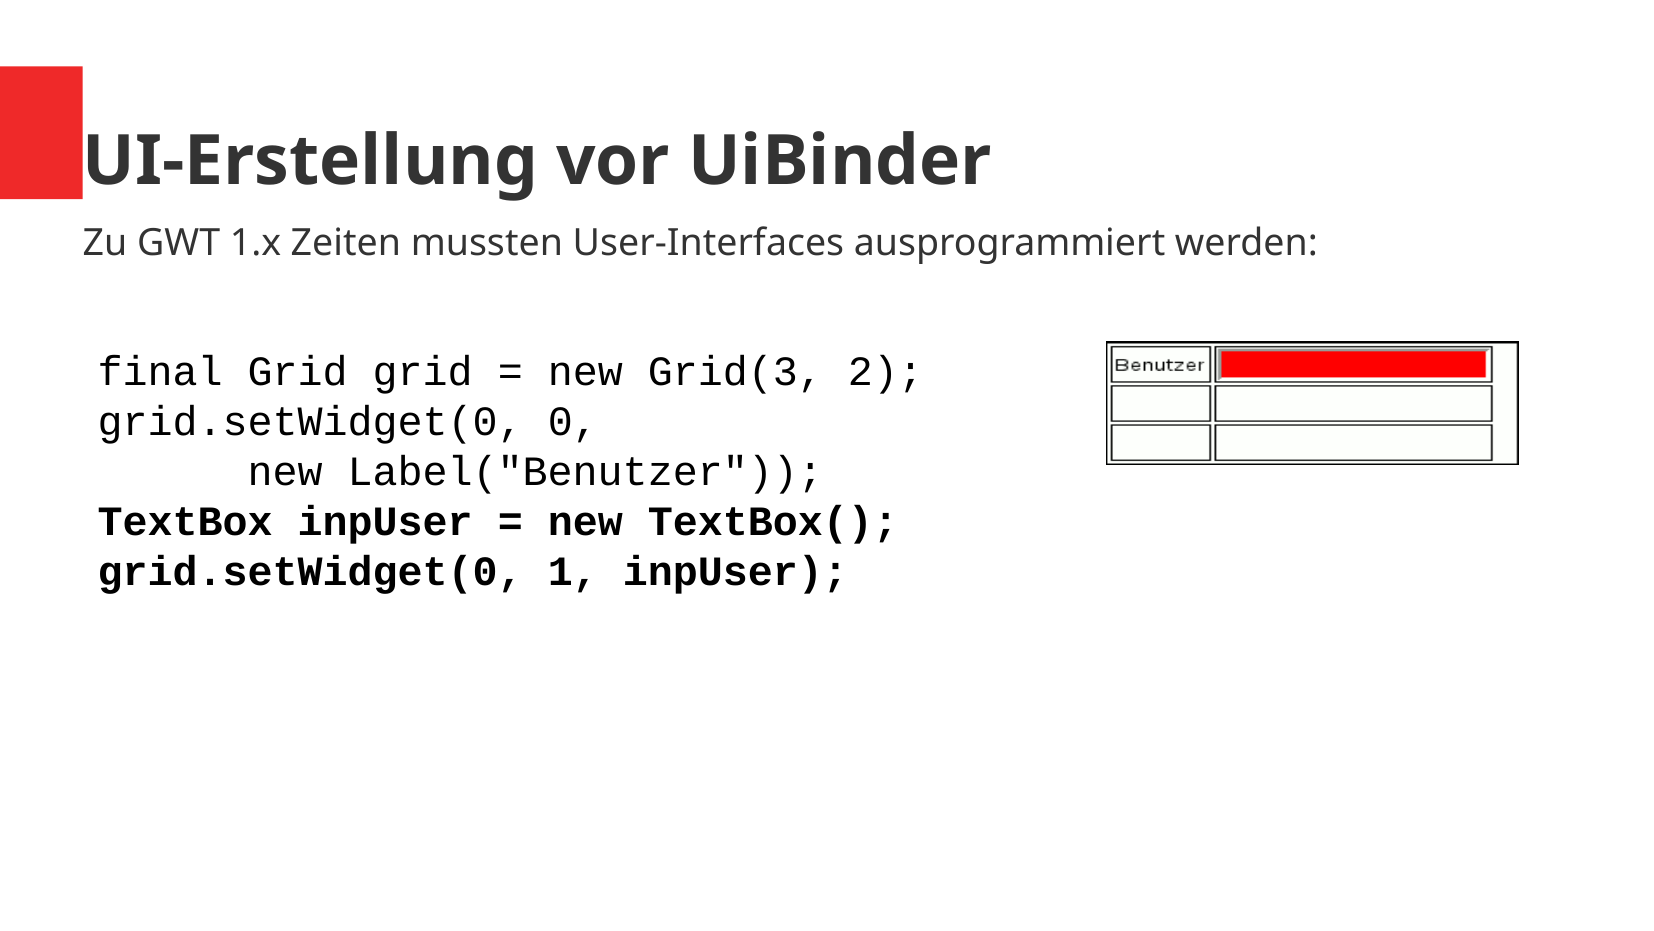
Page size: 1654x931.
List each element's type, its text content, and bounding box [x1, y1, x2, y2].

title UI-Erstellung vor UiBinder [82, 33, 1571, 196]
text_box final Grid grid = new Grid(3, 2); grid.setWidget(0, 0, new Label("Benutzer")); TextBox inpUser = new TextBox(); grid.setWidget(0, 1, inpUser); [82, 336, 1068, 602]
picture [1106, 341, 1519, 465]
list Zu GWT 1.x Zeiten mussten User-Interfaces ausprogrammiert werden: [82, 217, 1571, 337]
